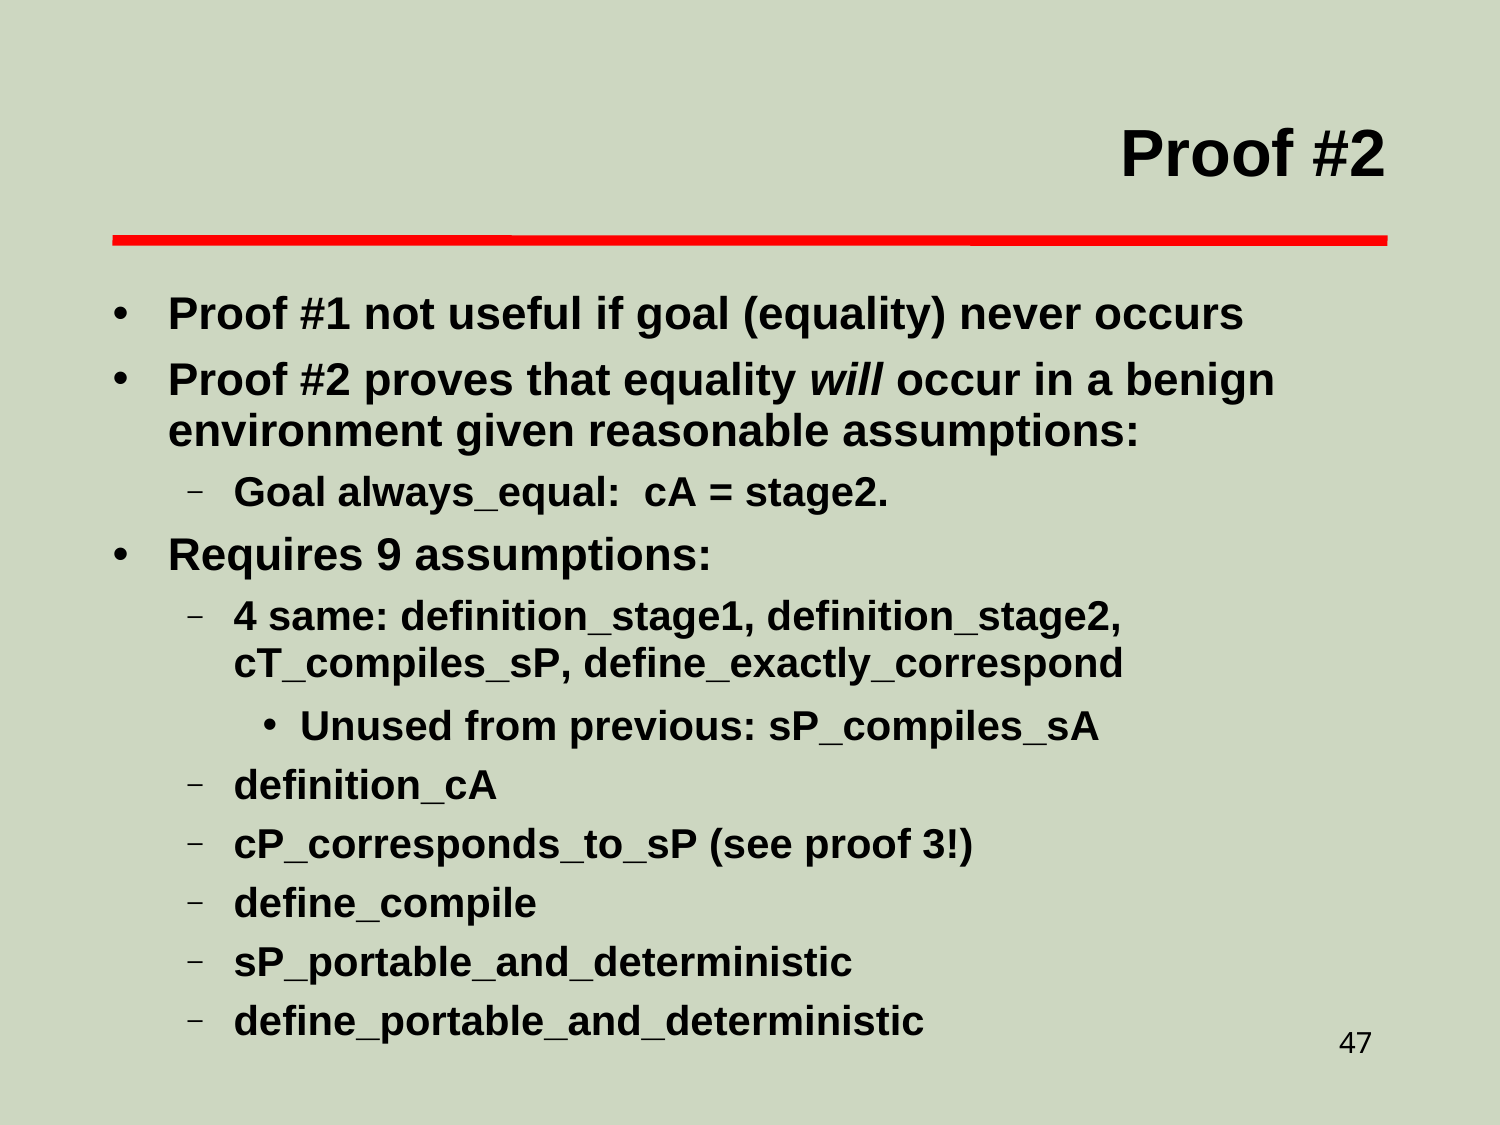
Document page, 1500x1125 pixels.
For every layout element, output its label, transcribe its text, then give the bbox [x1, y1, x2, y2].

title Proof #2 [124, 117, 1387, 192]
list Proof #1 not useful if goal (equality) never occurs Proof #2 proves that equality will occur in a benign environment given reasonable assumptions: Goal always_equal: cA = stage2. Requires 9 assumptions: 4 same: definition_stage1, definition_stage2, cT_compiles_sP, define_exactly_correspond Unused from previous: sP_compiles_sA definition_cA cP_corresponds_to_sP (see proof 3!) define_compile sP_portable_and_deterministic define_portable_and_deterministic [112, 288, 1387, 1088]
